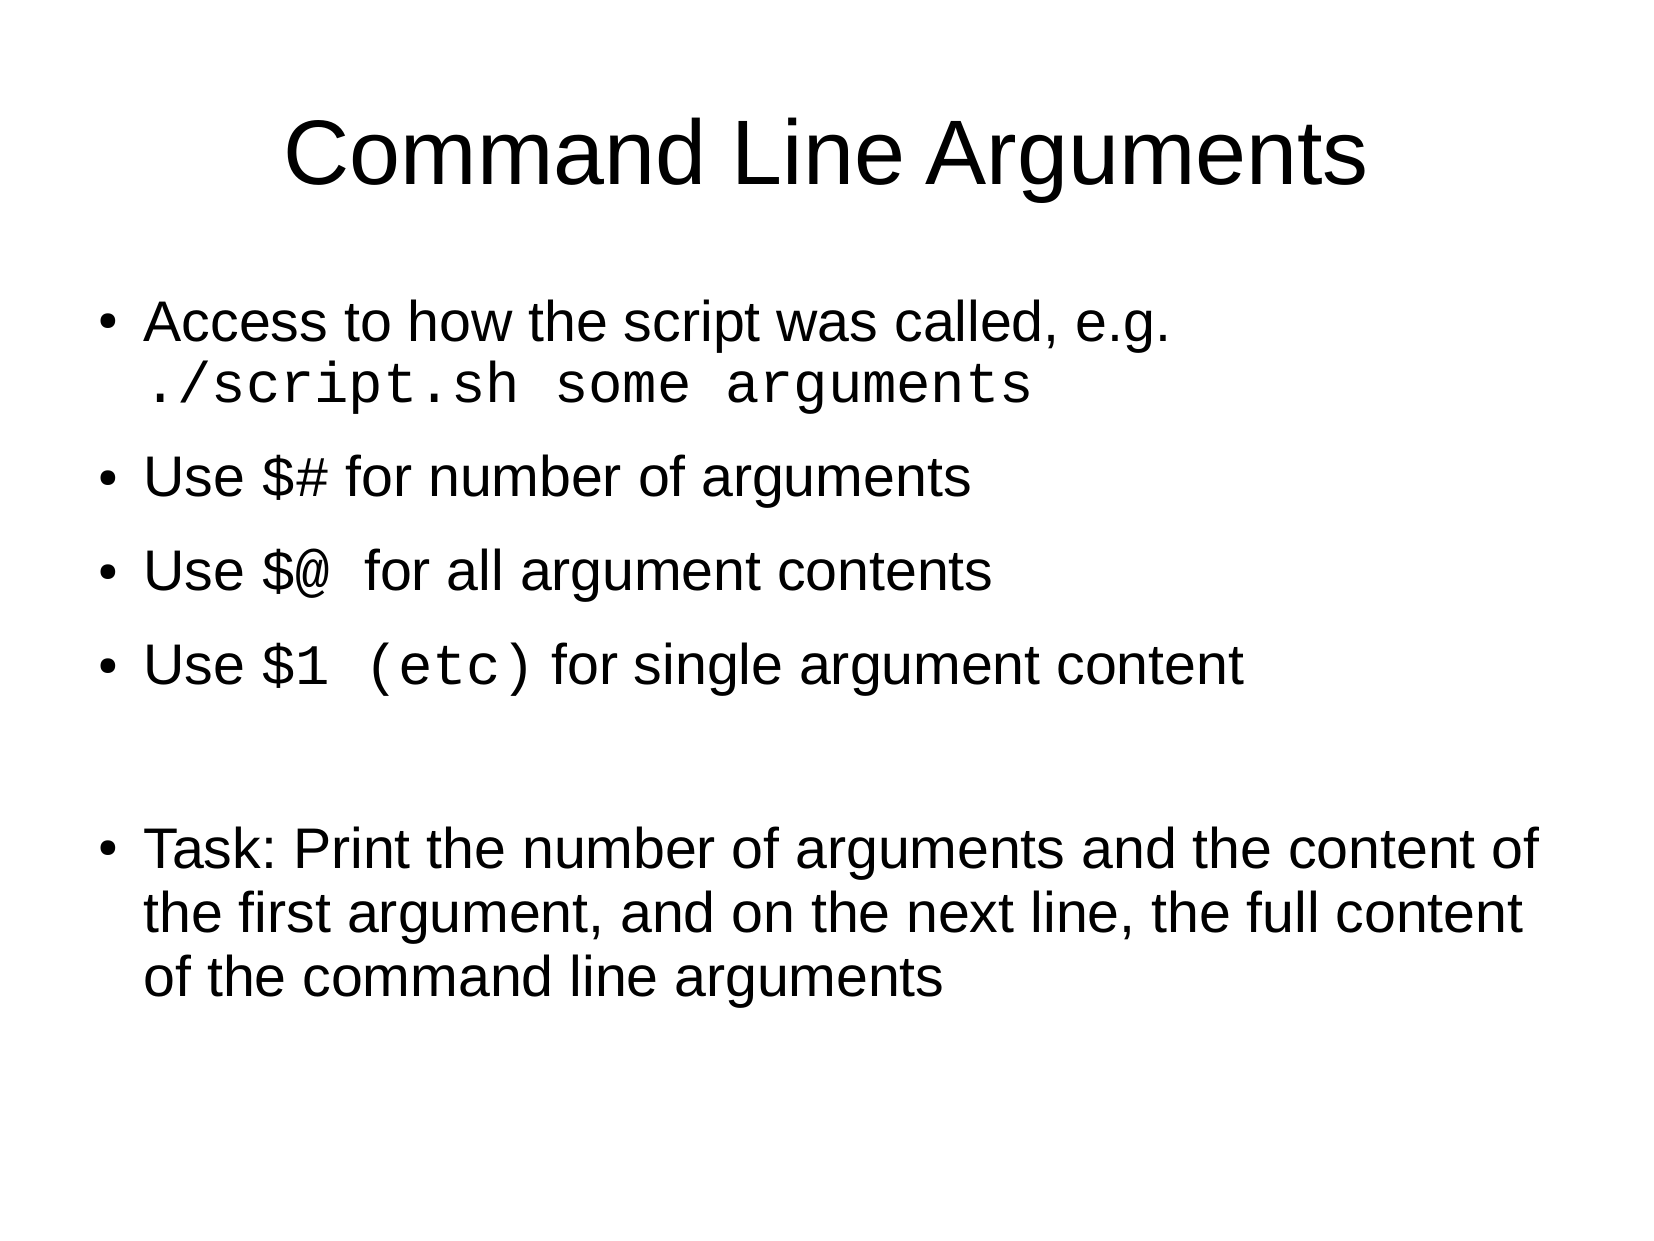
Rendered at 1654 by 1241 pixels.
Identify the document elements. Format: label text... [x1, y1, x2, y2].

list Access to how the script was called, e.g. ./script.sh some arguments Use $# for number of arguments Use $@ for all argument contents Use $1 (etc) for single argument content Task: Print the number of arguments and the content of the first argument, and on the next line, the full content of the command line arguments [82, 290, 1571, 1010]
title Command Line Arguments [82, 49, 1571, 257]
